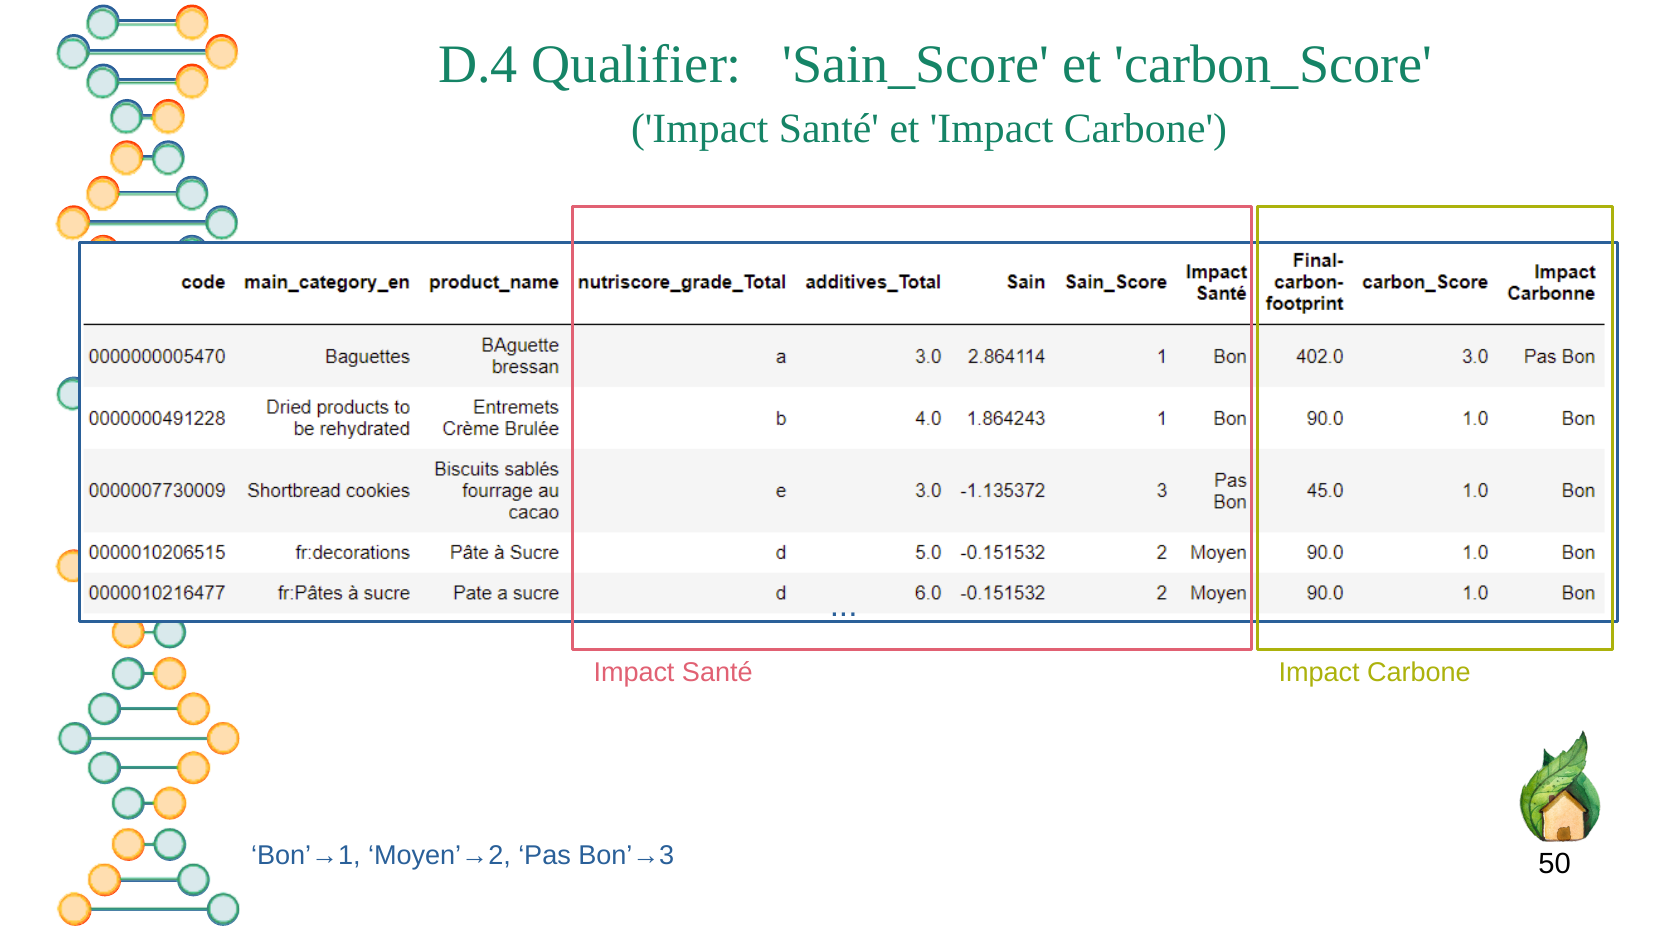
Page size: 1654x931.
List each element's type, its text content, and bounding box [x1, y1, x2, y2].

text_box Impact Santé [578, 649, 1199, 833]
picture [0, 0, 351, 931]
text_box ‘Bon’→1, ‘Moyen’→2, ‘Pas Bon’→3 [236, 832, 857, 931]
picture [1259, 243, 1611, 621]
title D.4 Qualifier: 'Sain_Score' et 'carbon_Score' ('Impact Santé' et 'Impact Carbone') [236, 17, 1565, 172]
text_box ... [814, 578, 904, 638]
text_box Impact Carbone [1263, 649, 1654, 833]
picture [574, 243, 1250, 621]
picture [1500, 833, 1619, 845]
picture [80, 243, 571, 621]
